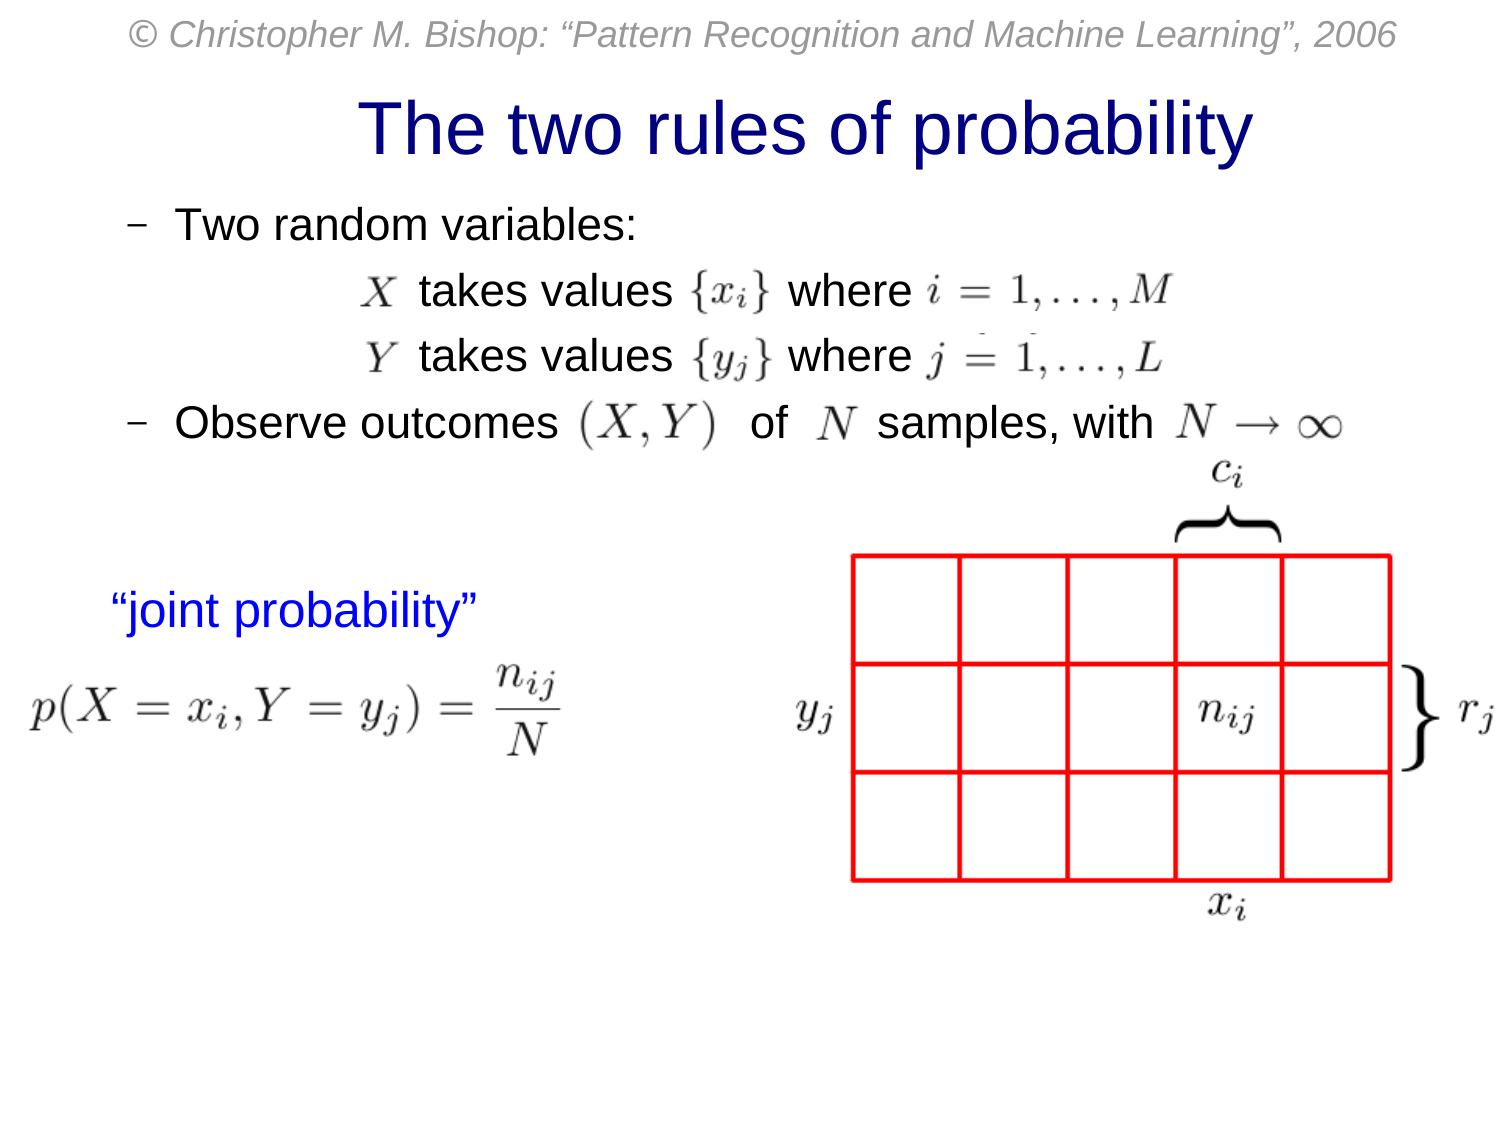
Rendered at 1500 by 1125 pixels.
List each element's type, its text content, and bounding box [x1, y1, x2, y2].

list Two random variables: takes values where takes values where Observe outcomes of samples, with [37, 187, 1500, 1125]
picture [690, 329, 772, 388]
picture [684, 261, 772, 319]
picture [363, 337, 401, 377]
title The two rules of probability [149, 90, 1463, 179]
picture [28, 655, 565, 770]
picture [810, 396, 865, 451]
picture [1166, 393, 1348, 454]
picture [578, 390, 719, 457]
picture [926, 267, 1174, 311]
picture [787, 455, 1500, 927]
picture [924, 333, 1164, 384]
text_box “joint probability” [96, 569, 493, 645]
picture [360, 267, 399, 313]
text_box © Christopher M. Bishop: “Pattern Recognition and Machine Learning”, 2006 [112, 0, 1500, 90]
